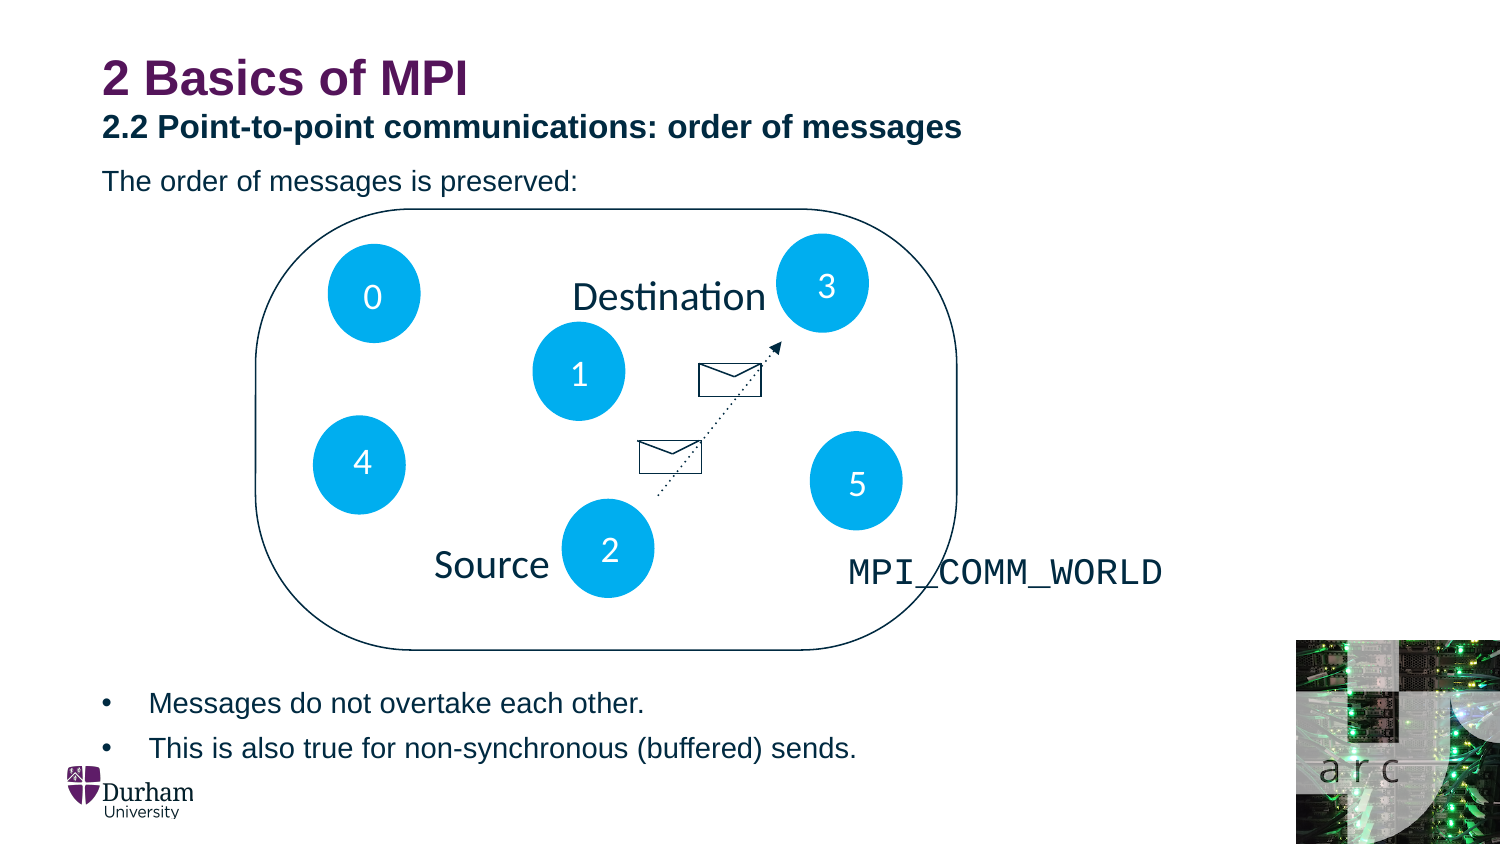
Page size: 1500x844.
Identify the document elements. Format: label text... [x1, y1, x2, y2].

picture [67, 766, 193, 819]
text_box 5 [833, 451, 895, 512]
text_box Source [389, 528, 565, 594]
text_box 2 [585, 517, 648, 578]
text_box [312, 415, 400, 515]
text_box [617, 342, 626, 400]
text_box [780, 233, 860, 333]
list The order of messages is preserved: Messages do not overtake each other. This is also true for non-synchronous (buffered) sends. [257, 210, 955, 649]
text_box [864, 260, 869, 306]
text_box [327, 243, 421, 344]
picture [1296, 640, 1500, 844]
text_box MPI_COMM_WORLD [833, 539, 1215, 600]
text_box [809, 431, 894, 531]
text_box 0 [348, 264, 411, 325]
text_box [565, 498, 646, 598]
text_box 3 [802, 253, 864, 314]
text_box [400, 441, 406, 489]
text_box Destination [554, 261, 782, 327]
text_box [895, 453, 903, 509]
text_box 4 [338, 429, 400, 490]
text_box 1 [554, 341, 617, 402]
title 2 Basics of MPI 2.2 Point-to-point communications: order of messages [101, 45, 1399, 187]
text_box [648, 522, 655, 574]
text_box [532, 327, 616, 421]
list The order of messages is preserved: Messages do not overtake each other. This is also true for non-synchronous (buffered) sends. [101, 166, 1215, 751]
